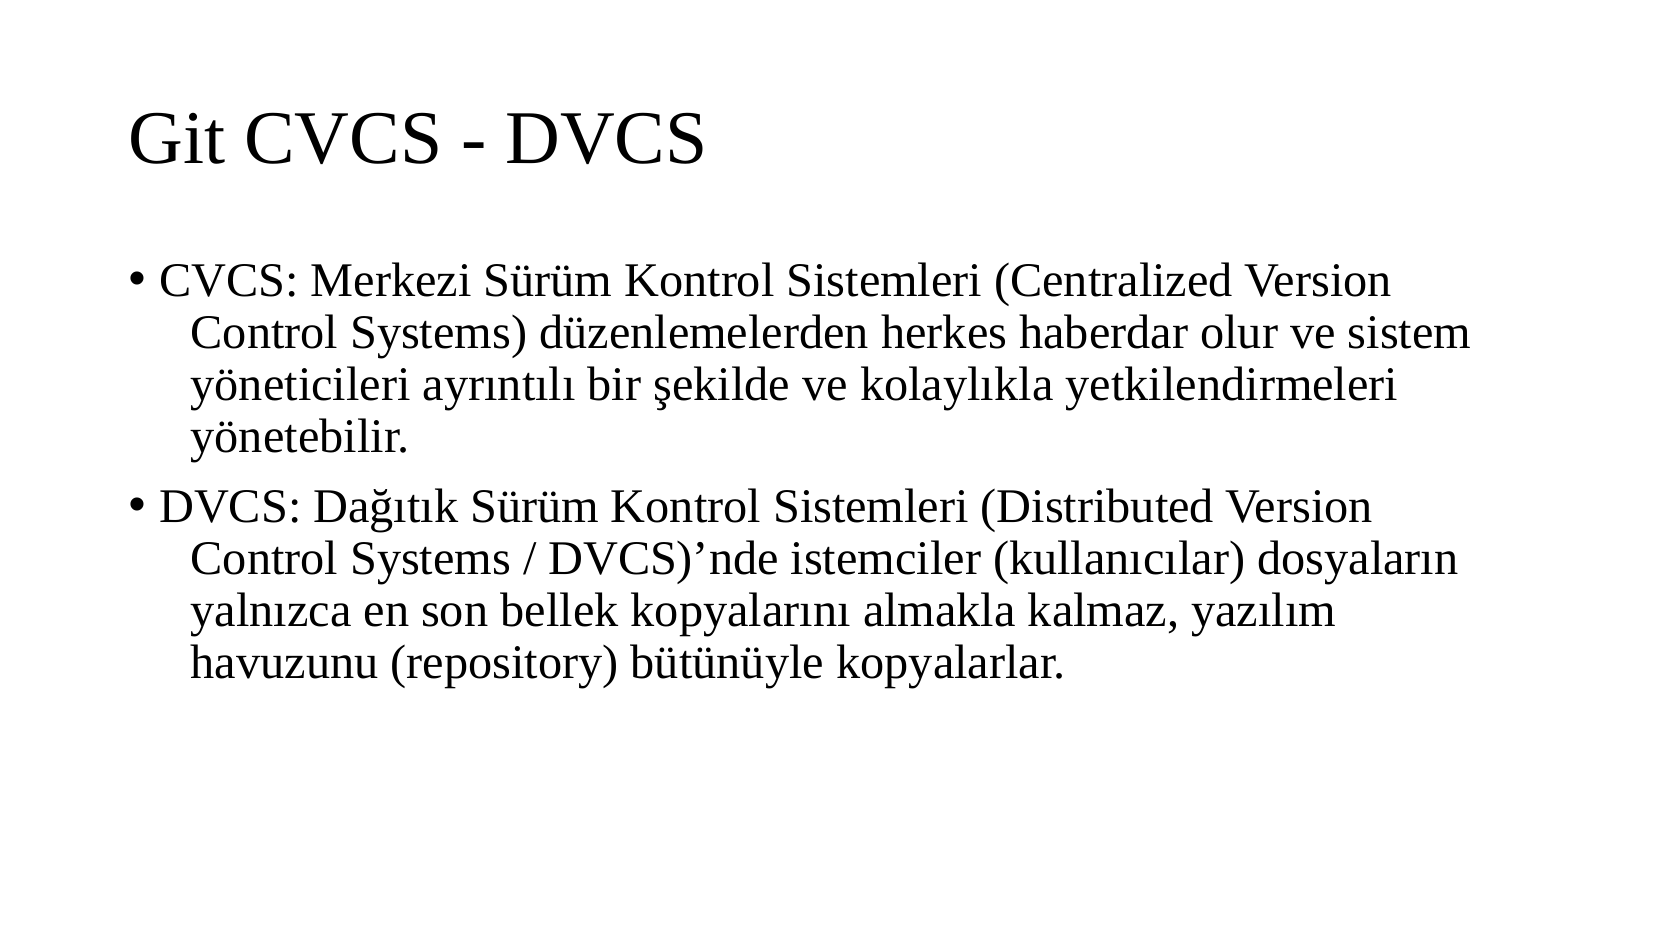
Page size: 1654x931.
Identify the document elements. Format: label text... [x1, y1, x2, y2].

title Git CVCS - DVCS [113, 49, 1540, 230]
list CVCS: Merkezi Sürüm Kontrol Sistemleri (Centralized Version Control Systems) düzenlemelerden herkes haberdar olur ve sistem yöneticileri ayrıntılı bir şekilde ve kolaylıkla yetkilendirmeleri yönetebilir. DVCS: Dağıtık Sürüm Kontrol Sistemleri (Distributed Version Control Systems / DVCS)’nde istemciler (kullanıcılar) dosyaların yalnızca en son bellek kopyalarını almakla kalmaz, yazılım havuzunu (repository) bütünüyle kopyalarlar. [113, 247, 1540, 838]
